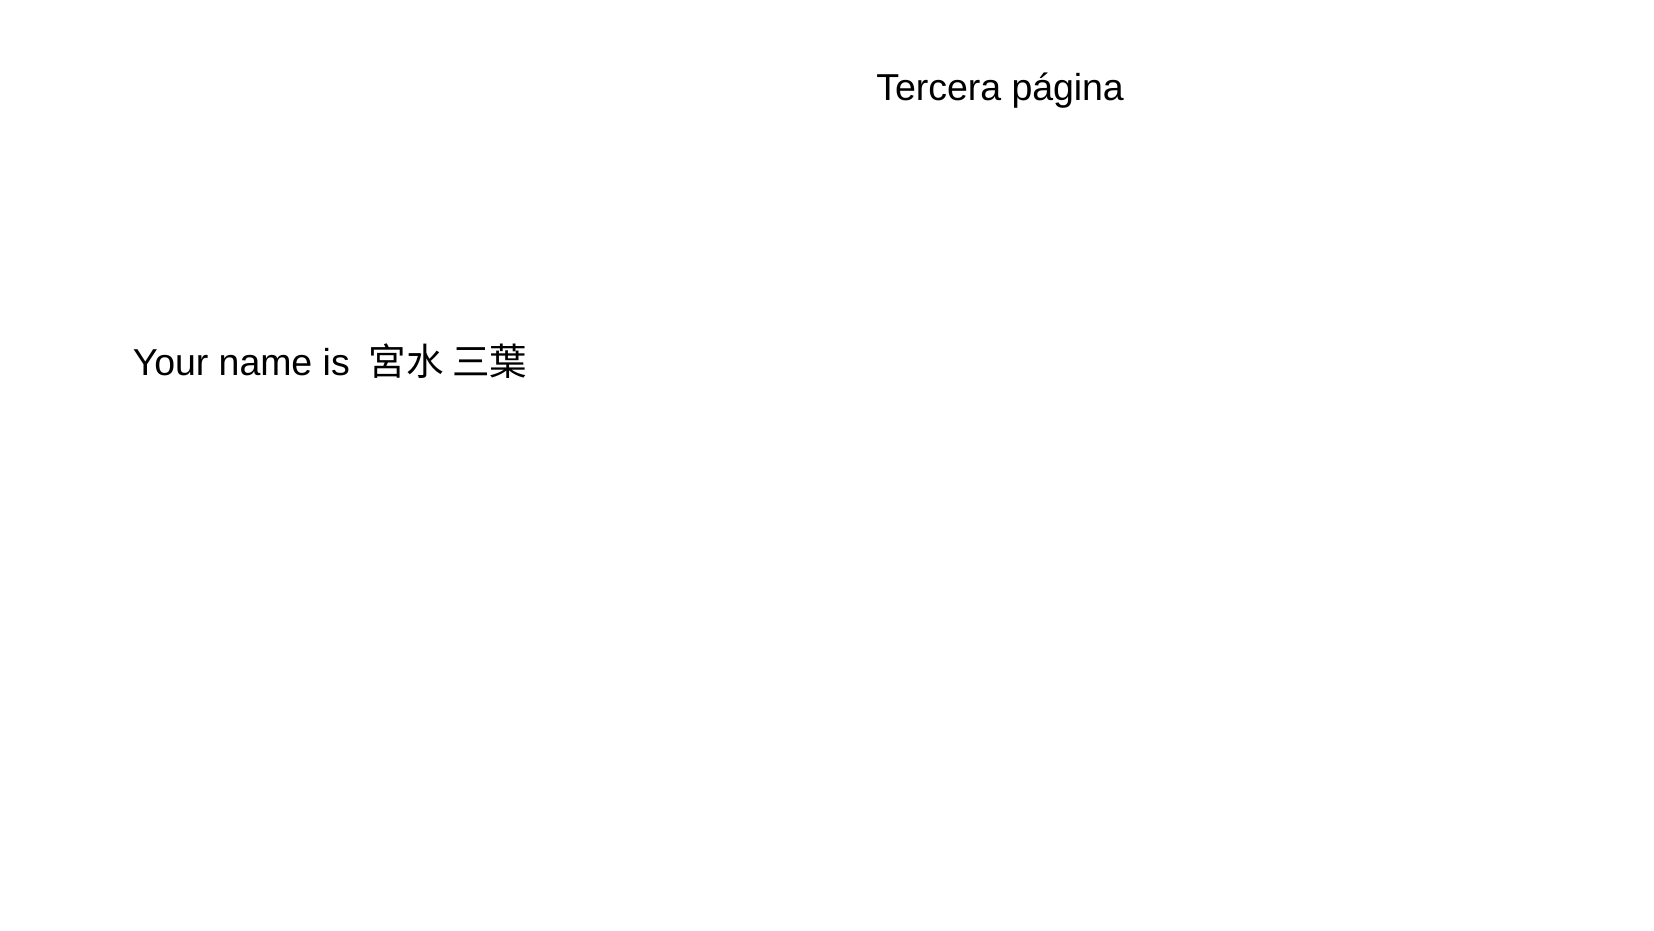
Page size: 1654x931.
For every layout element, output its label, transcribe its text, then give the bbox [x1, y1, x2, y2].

list Your name is 宮水 三葉 [118, 324, 1654, 931]
title Tercera página [118, 59, 1654, 267]
